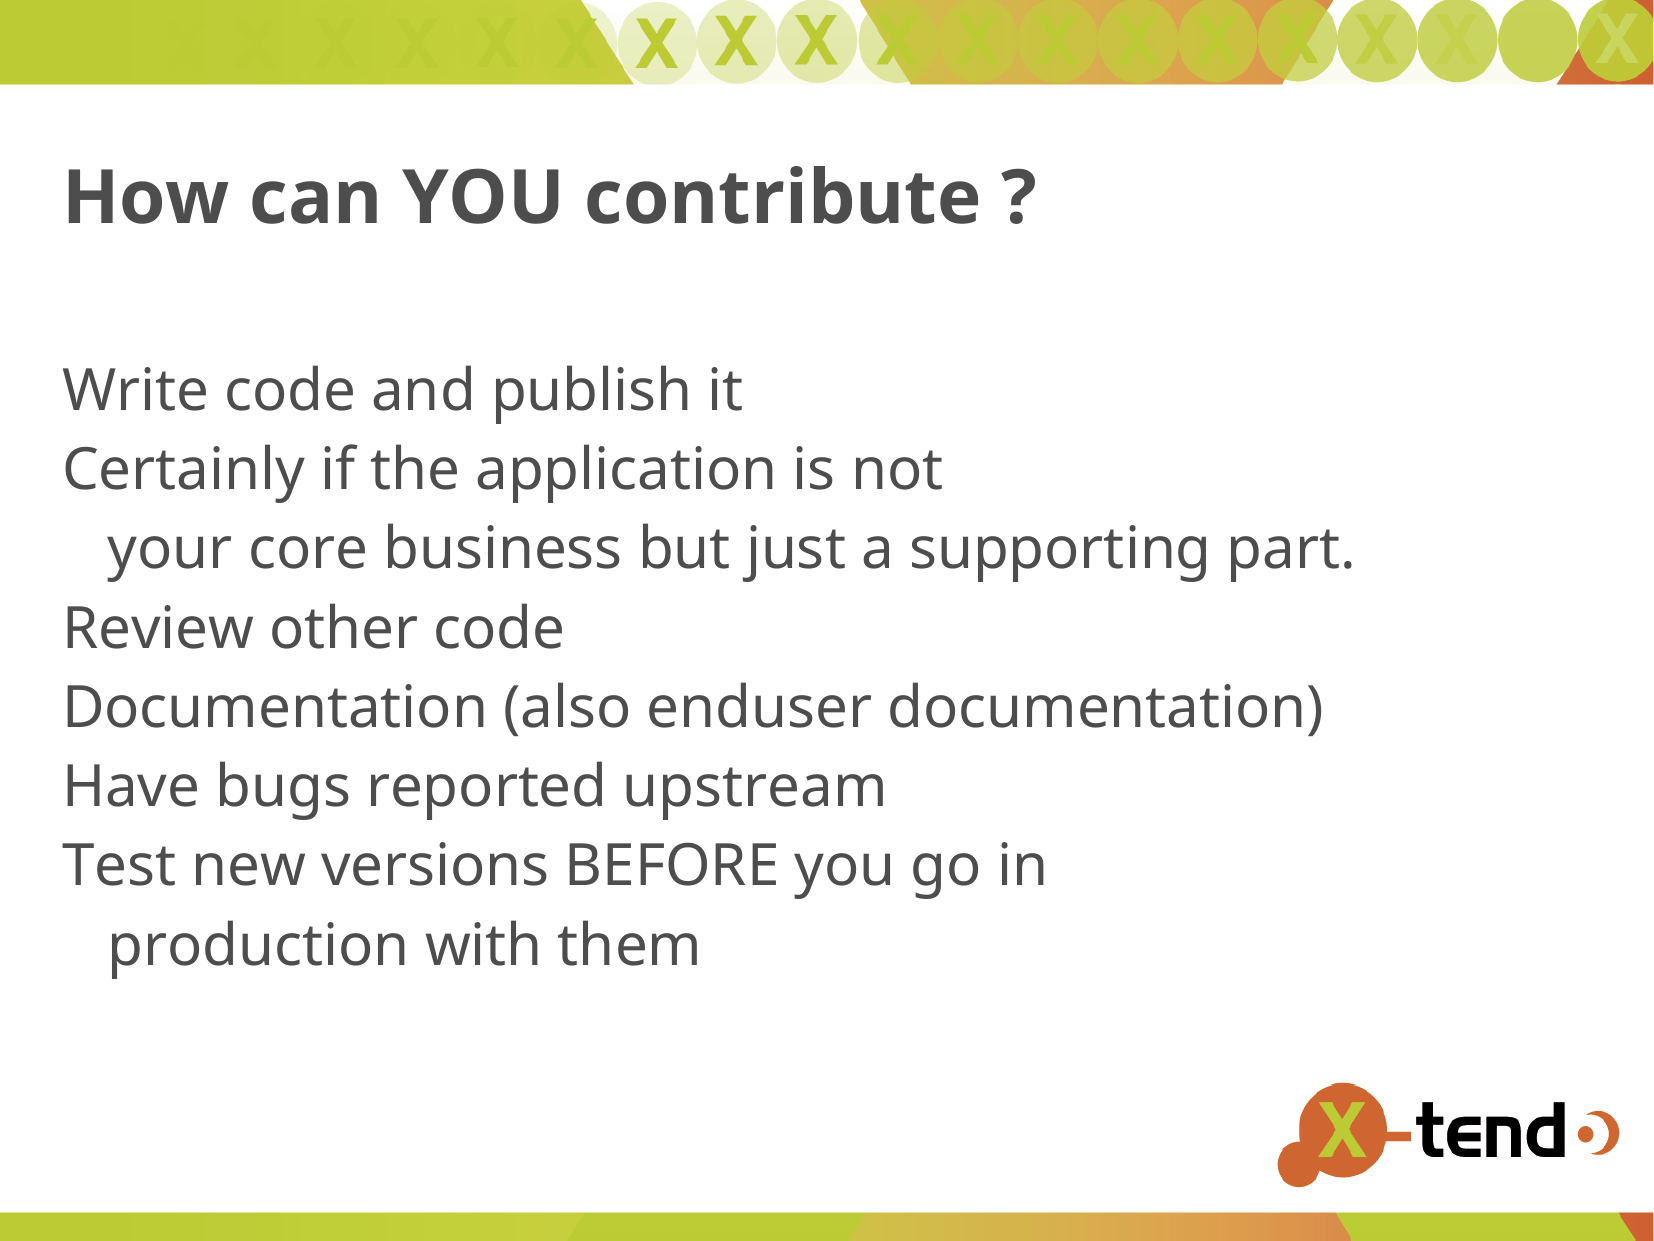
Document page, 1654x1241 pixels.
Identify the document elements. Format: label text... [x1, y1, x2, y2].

text_box How can YOU contribute ? Write code and publish it Certainly if the application is not your core business but just a supporting part. Review other code Documentation (also enduser documentation) Have bugs reported upstream Test new versions BEFORE you go in production with them [47, 135, 1529, 1241]
picture [0, 0, 1654, 1241]
